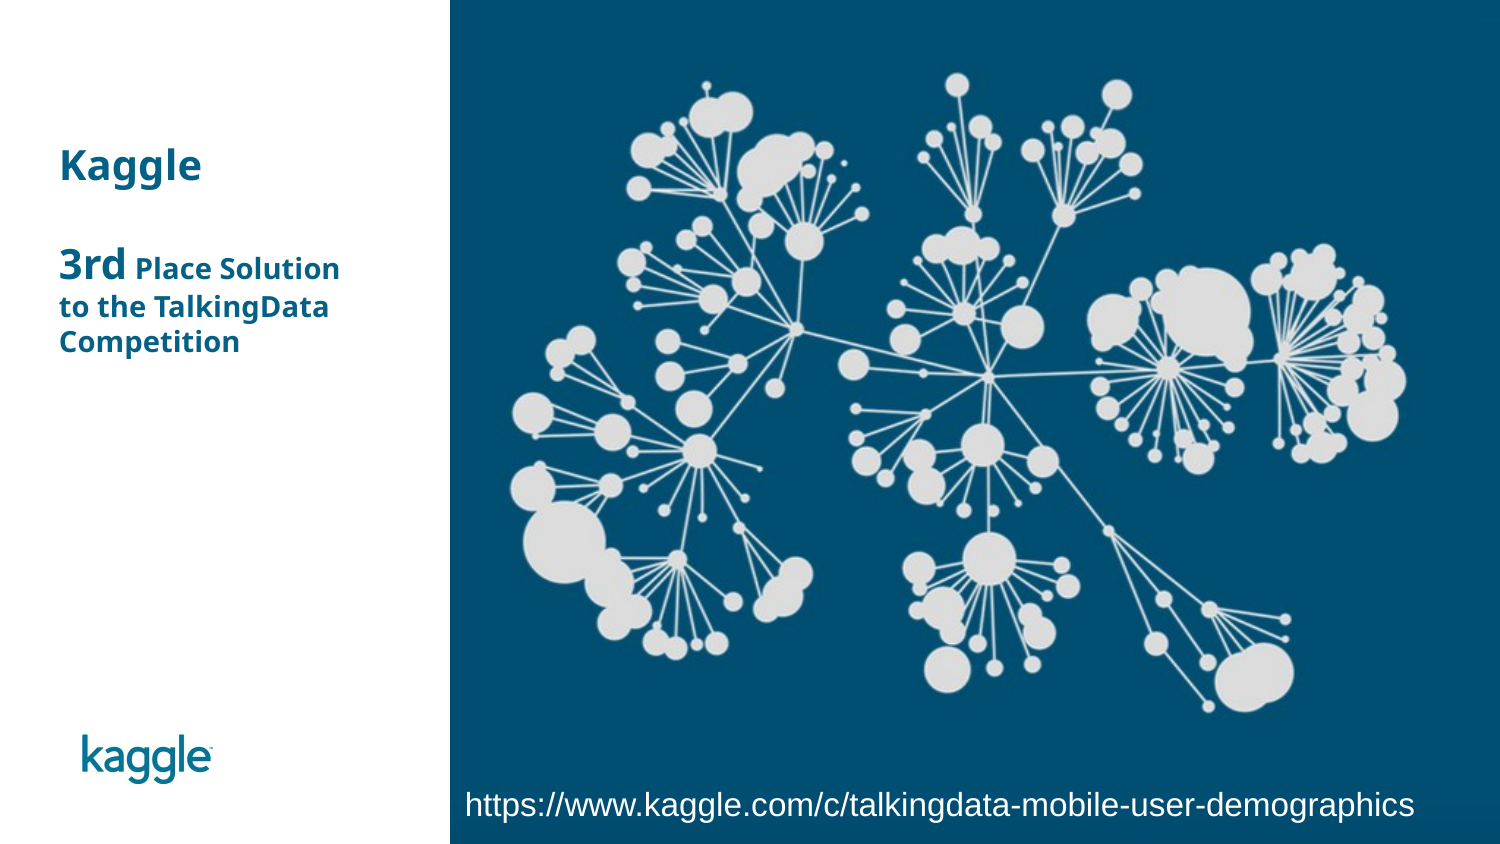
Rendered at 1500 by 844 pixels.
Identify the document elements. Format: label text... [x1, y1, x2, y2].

picture [509, 71, 1407, 714]
picture [839, 155, 848, 167]
picture [1115, 120, 1124, 125]
picture [158, 752, 170, 767]
text_box Kaggle 3rd Place Solution to the TalkingData Competition [0, 0, 388, 497]
text_box [0, 0, 450, 844]
text_box https://www.kaggle.com/c/talkingdata-mobile-user-demographics [450, 779, 1500, 837]
picture [132, 752, 144, 767]
picture [82, 734, 213, 784]
